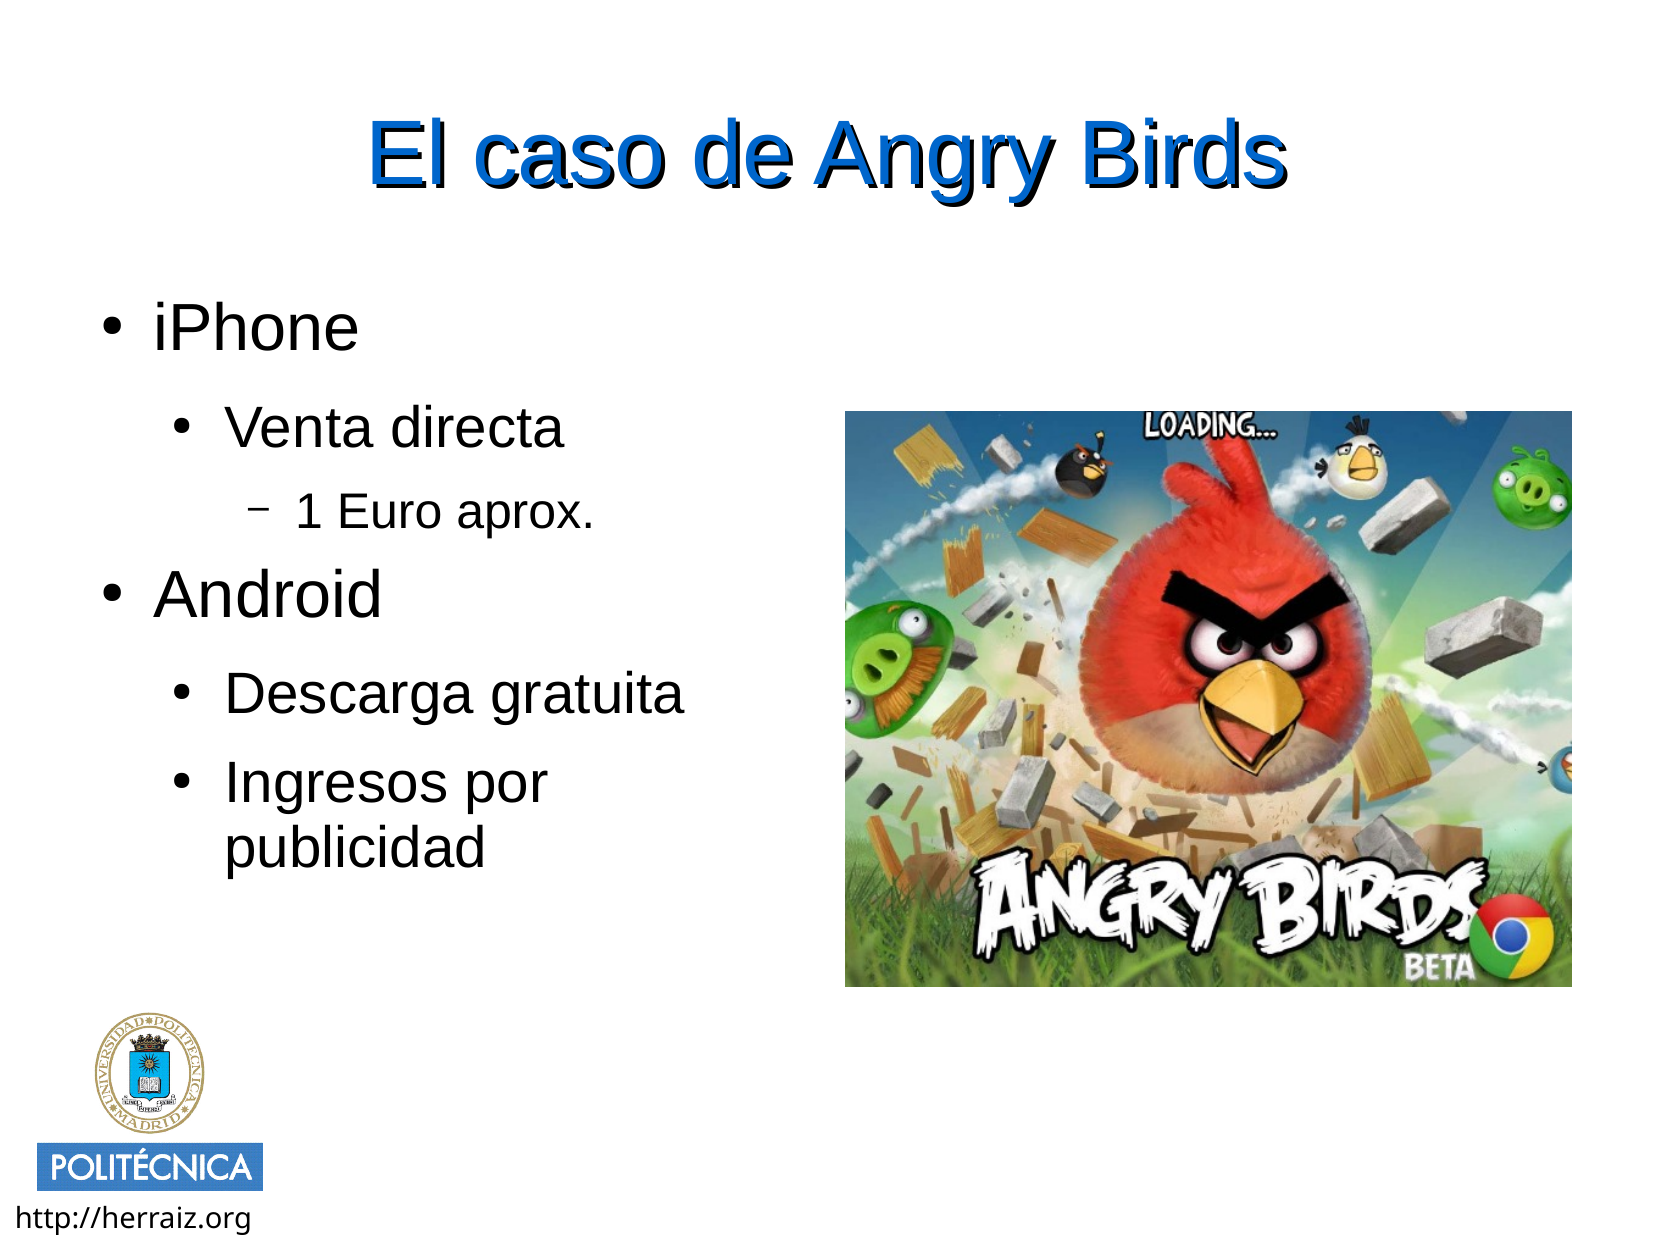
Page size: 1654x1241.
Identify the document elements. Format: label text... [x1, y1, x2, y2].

picture [845, 411, 1572, 987]
list iPhone Venta directa 1 Euro aprox. Android Descarga gratuita Ingresos por publicidad [82, 290, 809, 1109]
picture [37, 1012, 263, 1191]
title El caso de Angry Birds [82, 49, 1571, 257]
